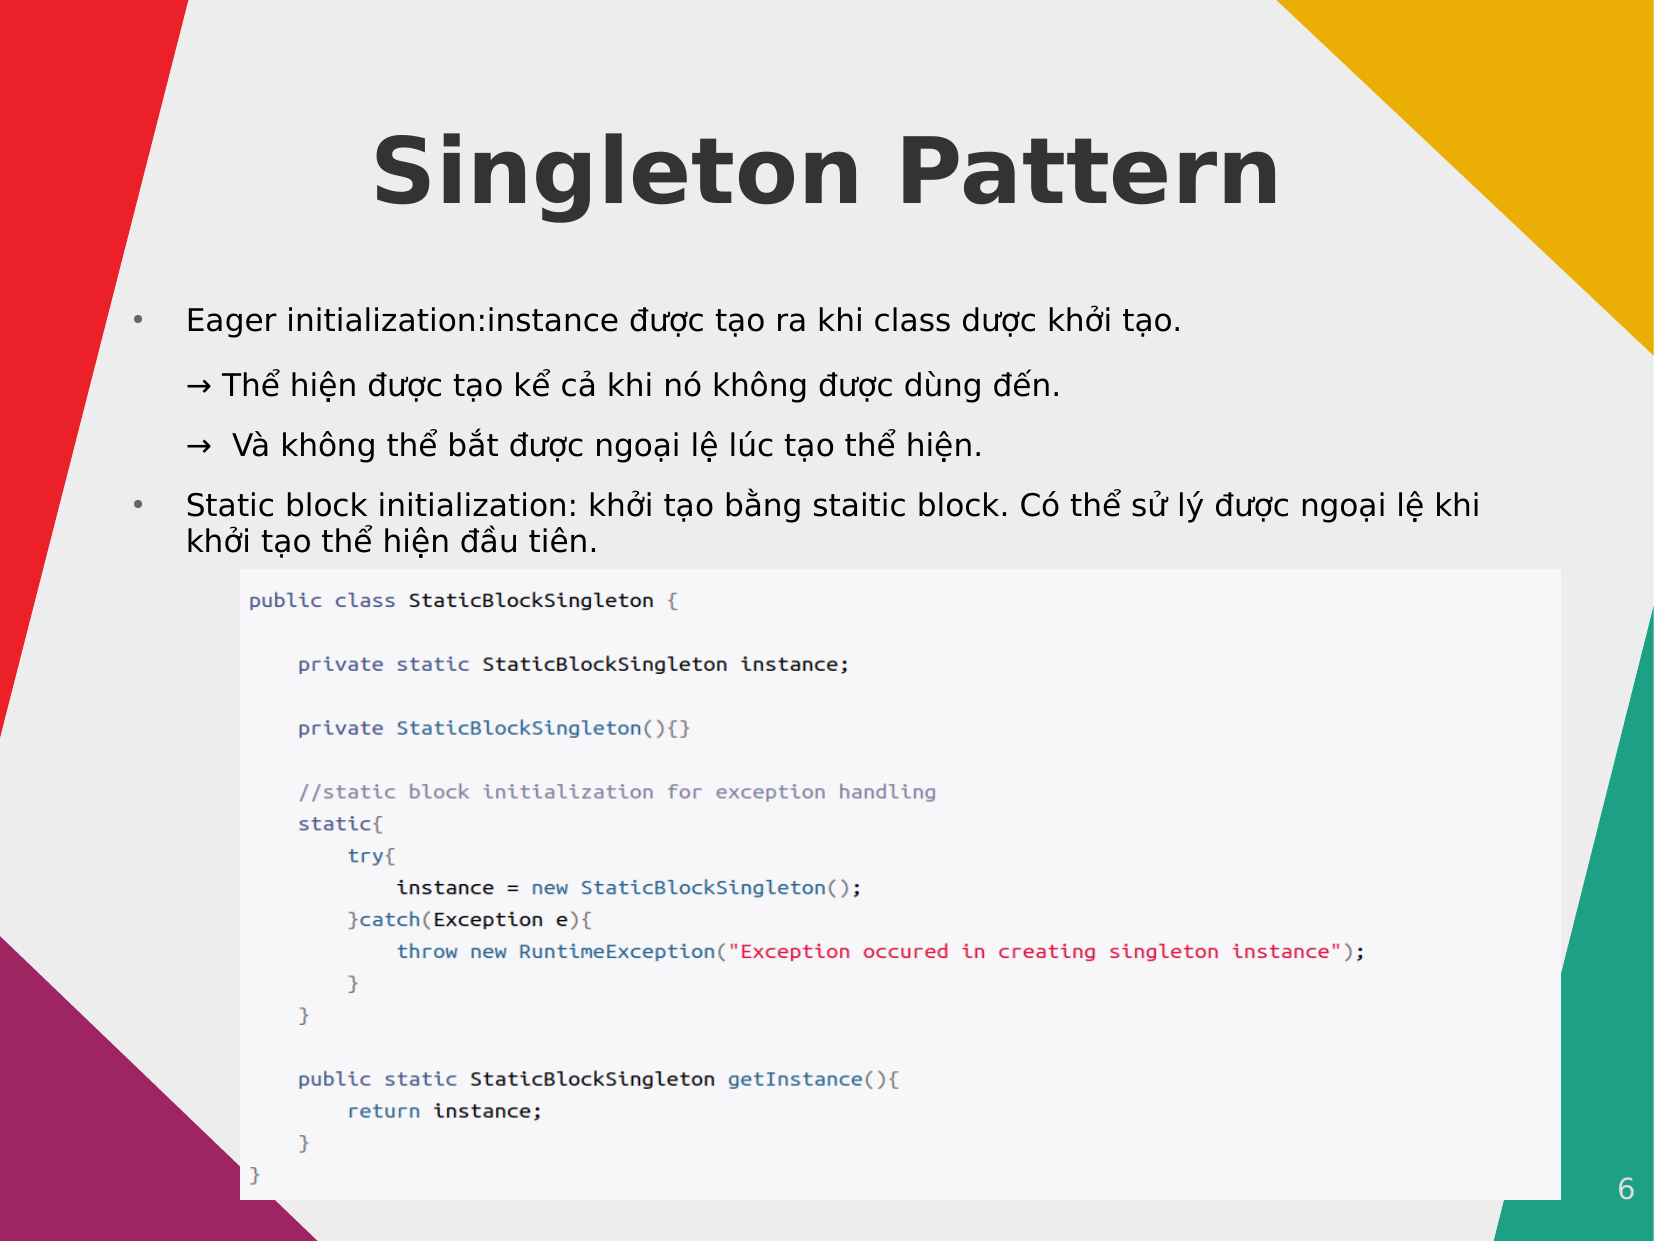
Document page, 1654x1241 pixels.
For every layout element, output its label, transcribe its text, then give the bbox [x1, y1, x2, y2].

title Singleton Pattern [114, 73, 1539, 271]
list Eager initialization:instance được tạo ra khi class dược khởi tạo. → Thể hiện được tạo kể cả khi nó không được dùng đến. → Và không thể bắt được ngoại lệ lúc tạo thể hiện. Static block initialization: khởi tạo bằng staitic block. Có thể sử lý được ngoại lệ khi khởi tạo thể hiện đầu tiên. [114, 302, 1539, 1033]
picture [240, 569, 1561, 1201]
